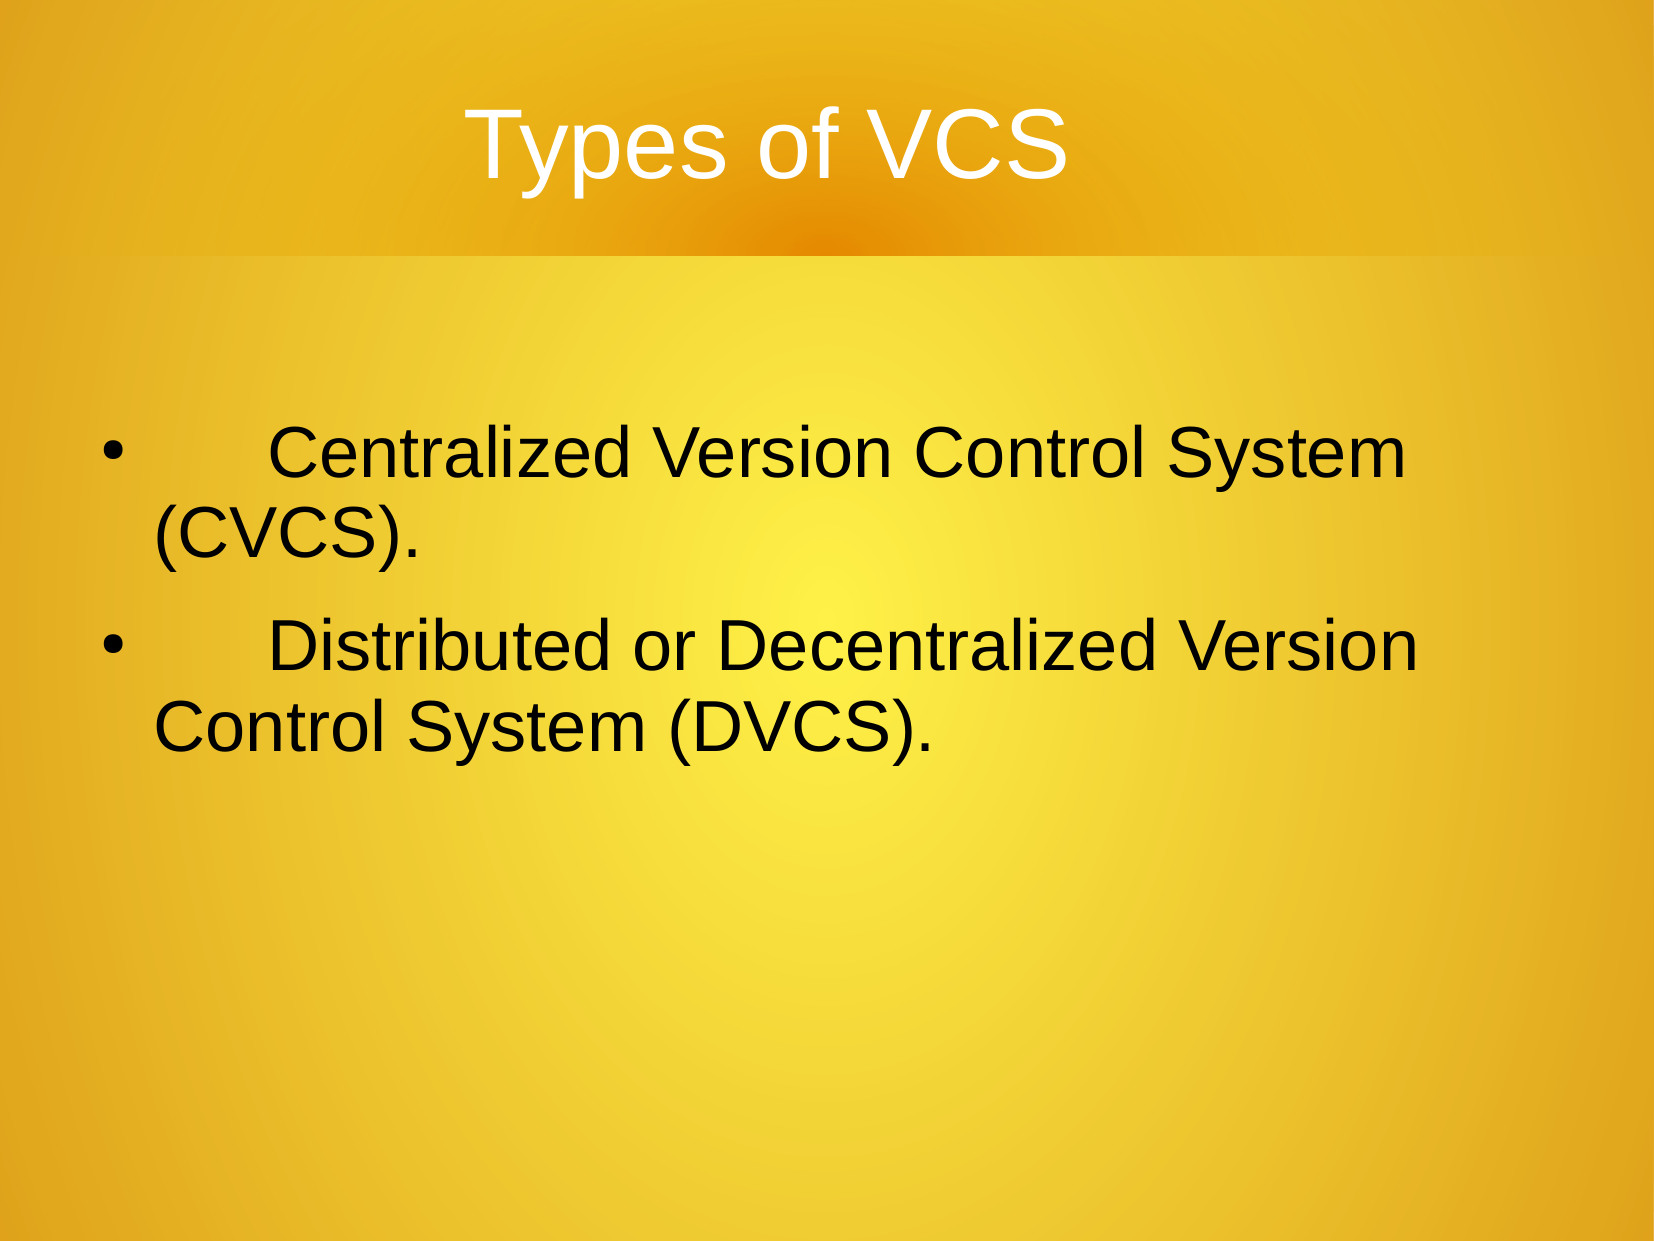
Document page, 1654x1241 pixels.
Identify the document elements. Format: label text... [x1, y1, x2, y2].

list Centralized Version Control System (CVCS). Distributed or Decentralized Version Control System (DVCS). [82, 299, 1571, 1019]
title Types of VCS [23, 40, 1512, 249]
